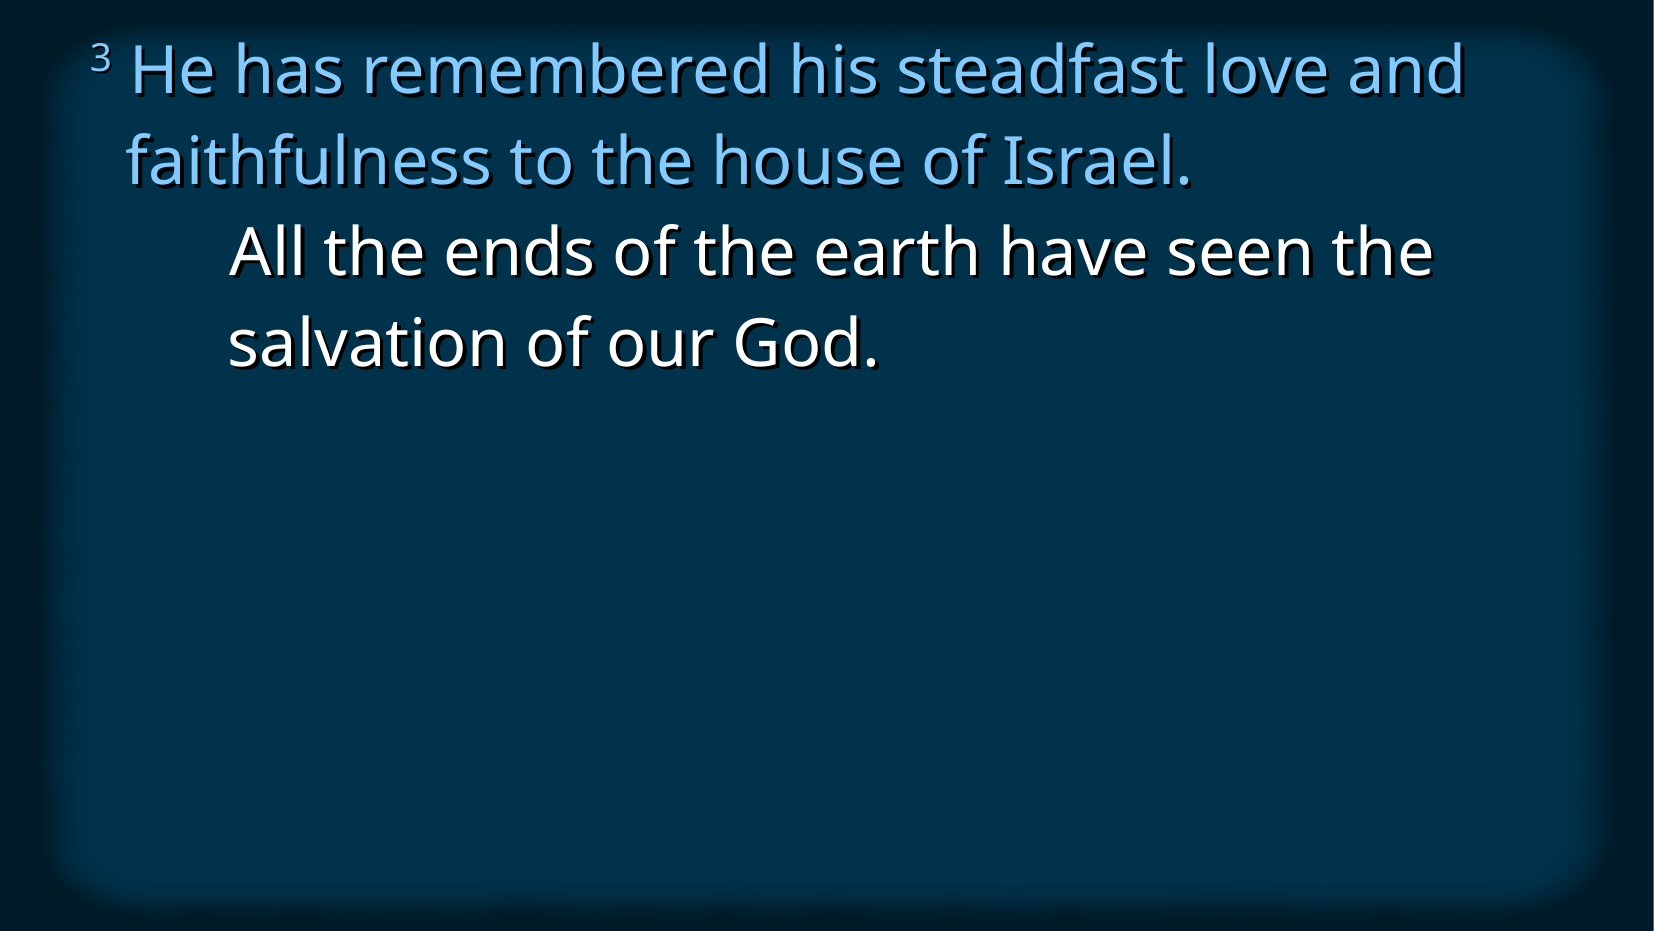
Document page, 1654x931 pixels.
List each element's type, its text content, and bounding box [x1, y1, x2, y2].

text_box 3 He has remembered his steadfast love and faithfulness to the house of Israel. All the ends of the earth have seen the salvation of our God. [75, 15, 1576, 385]
picture [0, 0, 1654, 931]
